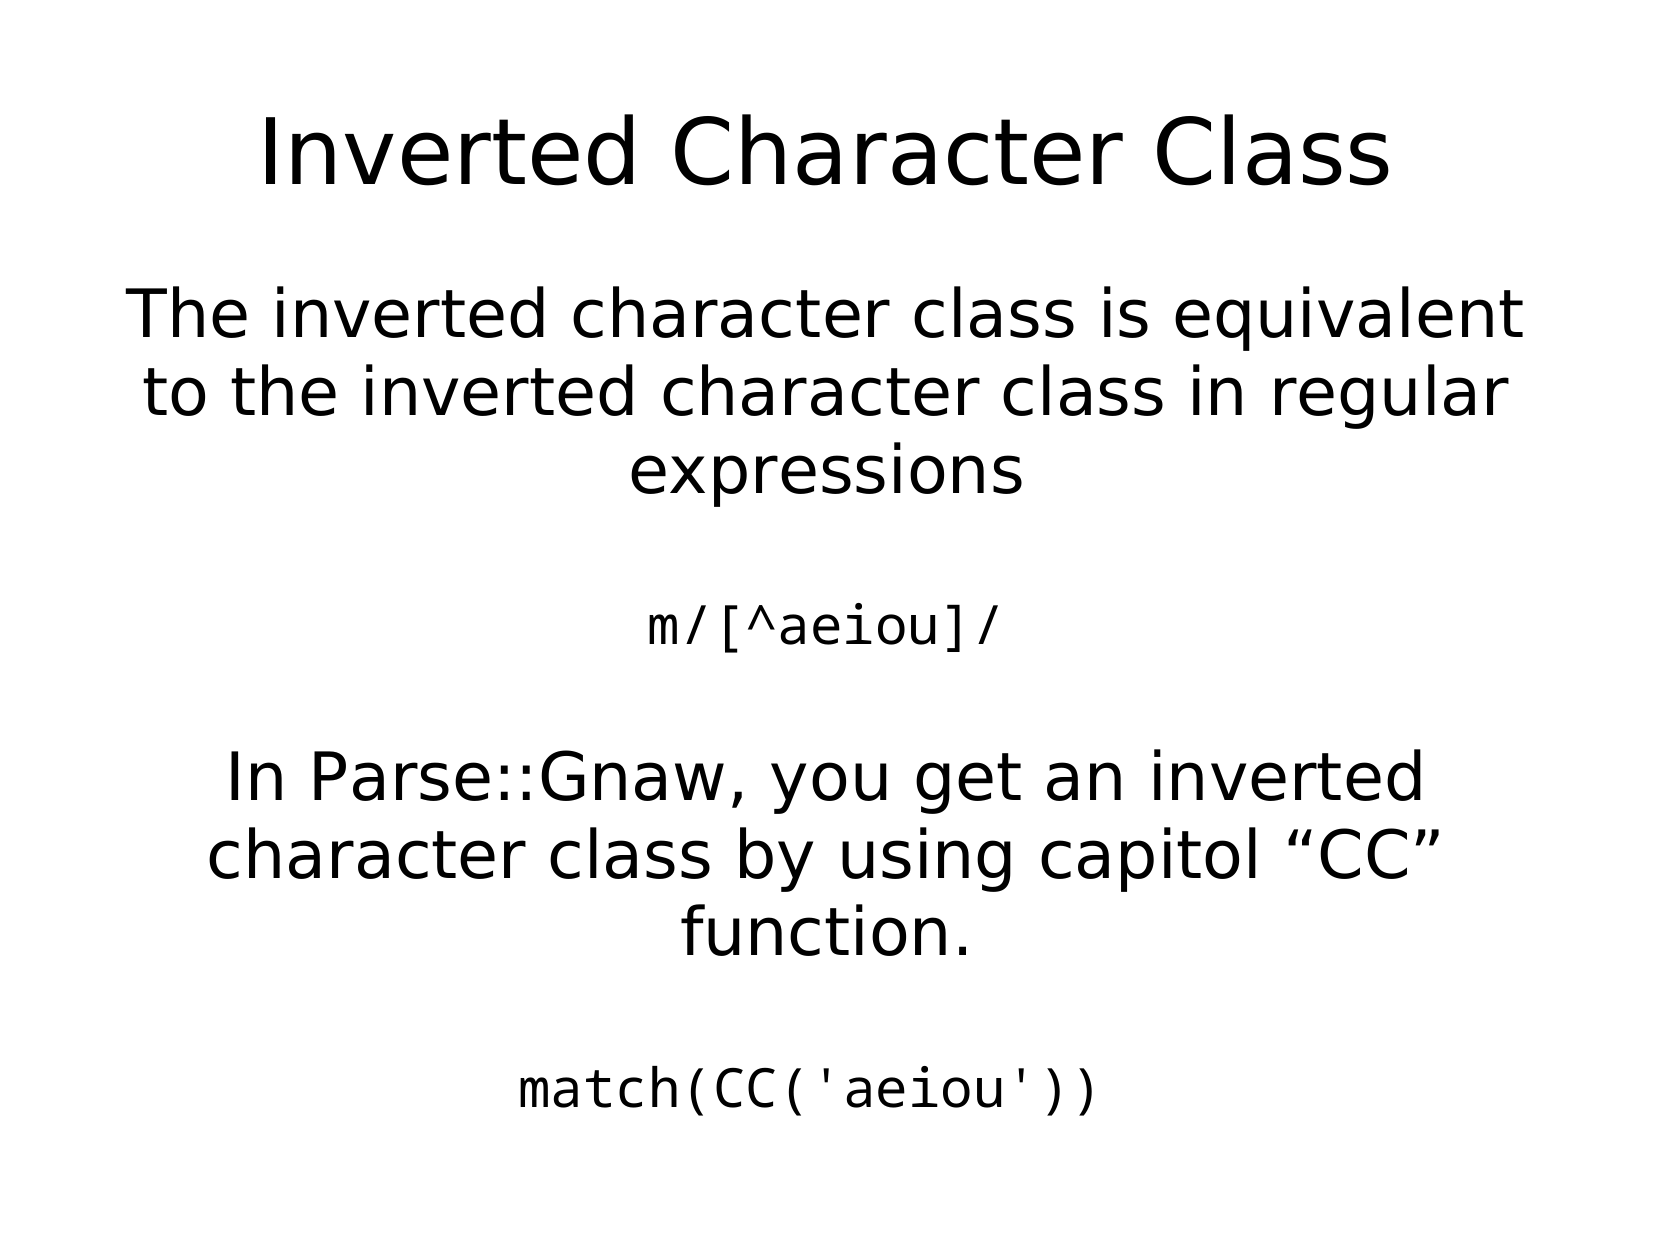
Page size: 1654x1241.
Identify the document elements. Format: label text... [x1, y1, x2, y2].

title Inverted Character Class [82, 49, 1571, 257]
subtitle The inverted character class is equivalent to the inverted character class in regular expressions m/[^aeiou]/ In Parse::Gnaw, you get an inverted character class by using capitol “CC” function. match(CC('aeiou')) [82, 286, 1571, 1113]
